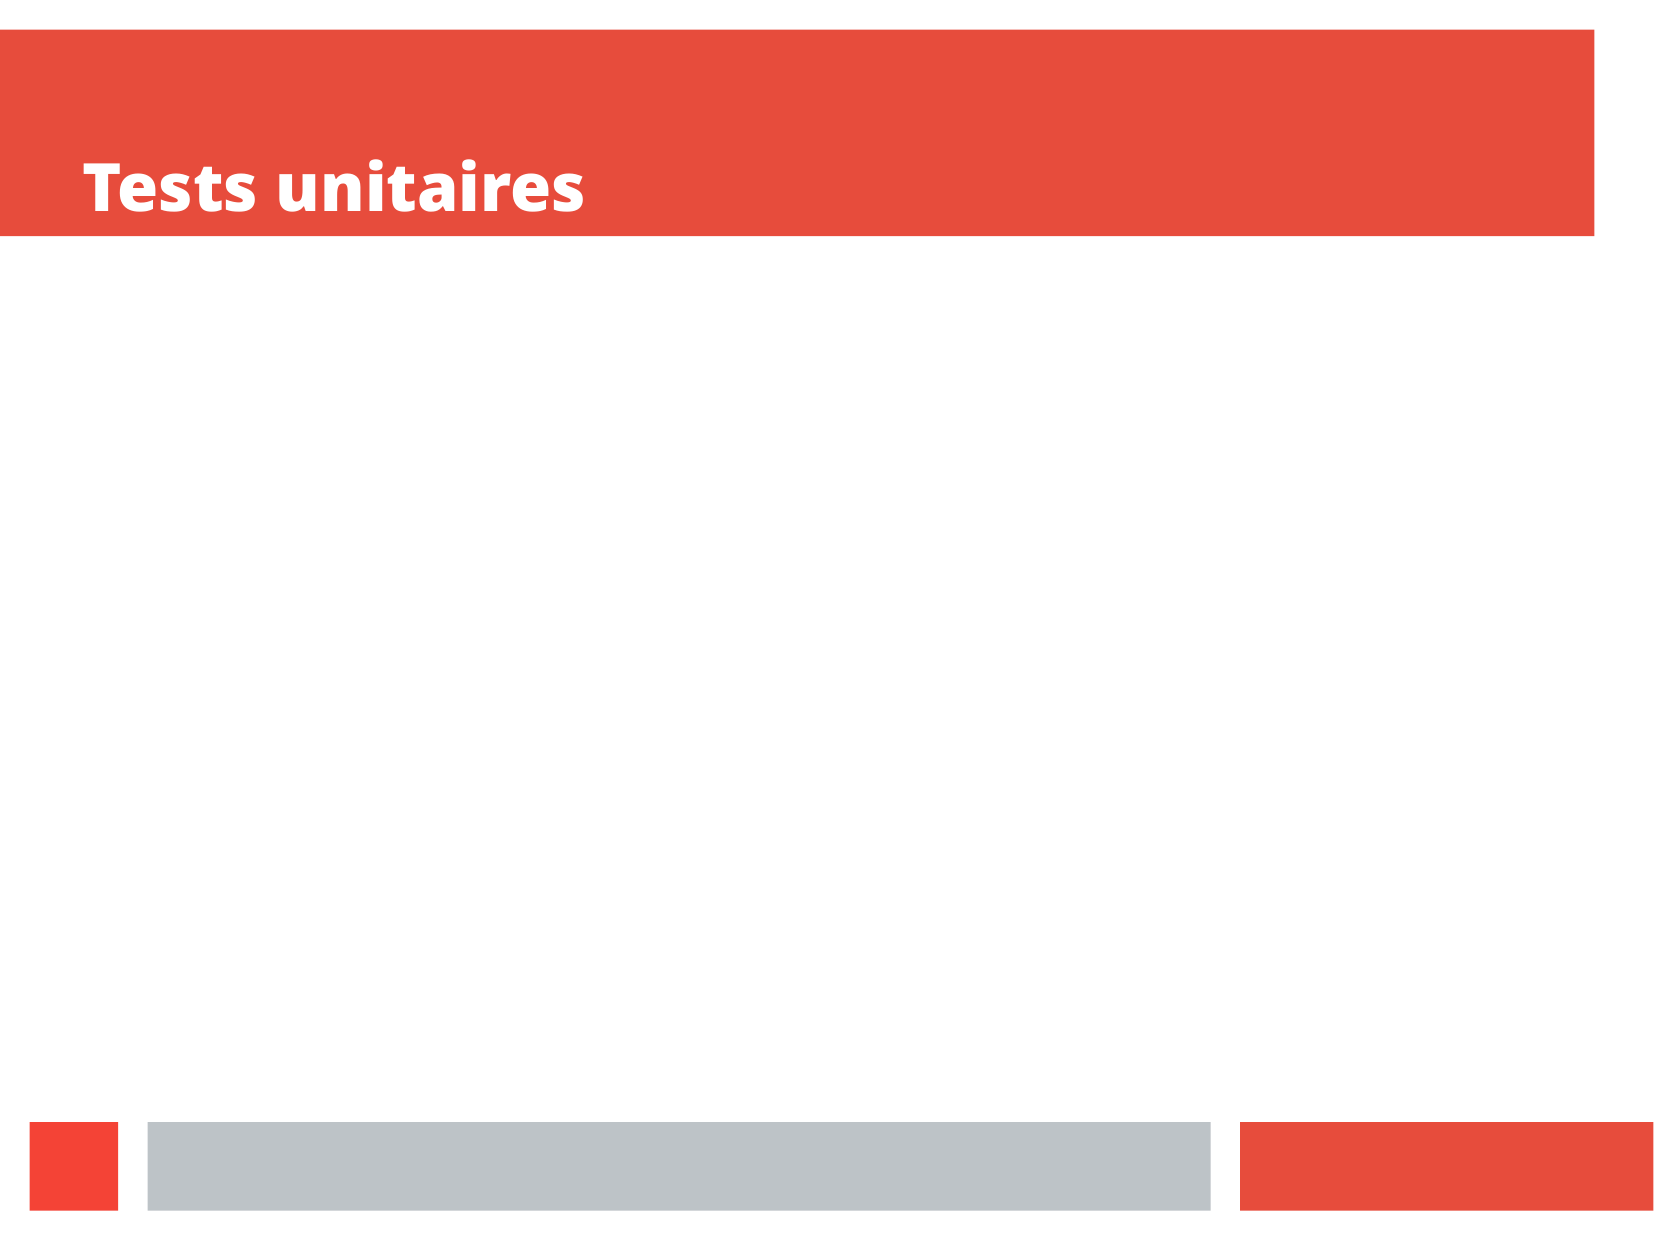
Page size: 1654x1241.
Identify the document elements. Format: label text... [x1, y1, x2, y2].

title Tests unitaires [82, 152, 1571, 231]
